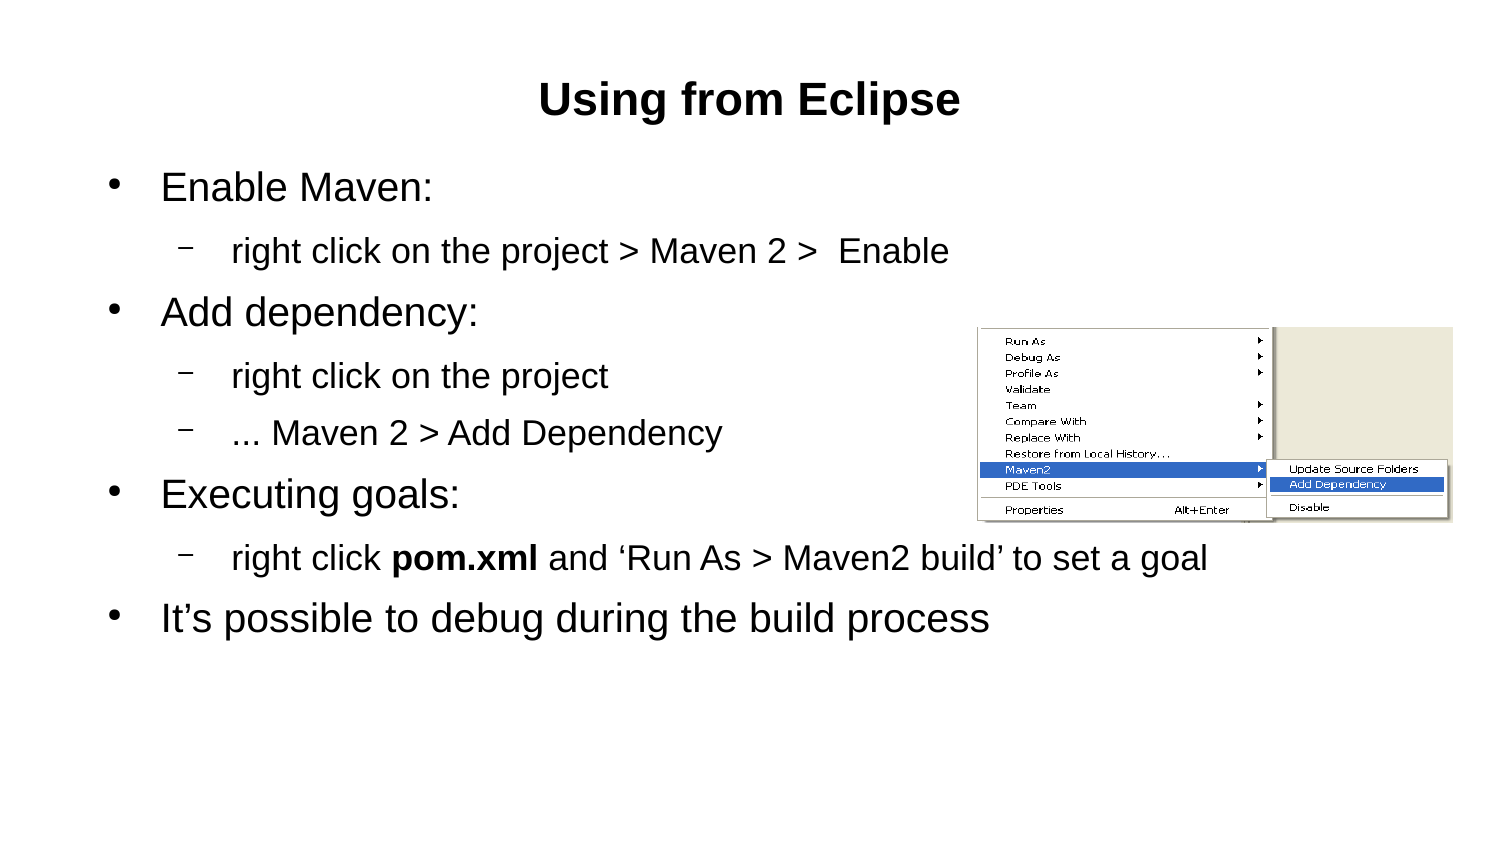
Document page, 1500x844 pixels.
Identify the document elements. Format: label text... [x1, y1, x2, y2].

title Using from Eclipse [75, 33, 1425, 133]
list Enable Maven: right click on the project > Maven 2 > Enable Add dependency: right click on the project ... Maven 2 > Add Dependency Executing goals: right click pom.xml and ‘Run As > Maven2 build’ to set a goal It’s possible to debug during the build process [75, 153, 1395, 807]
chart [977, 327, 1453, 523]
